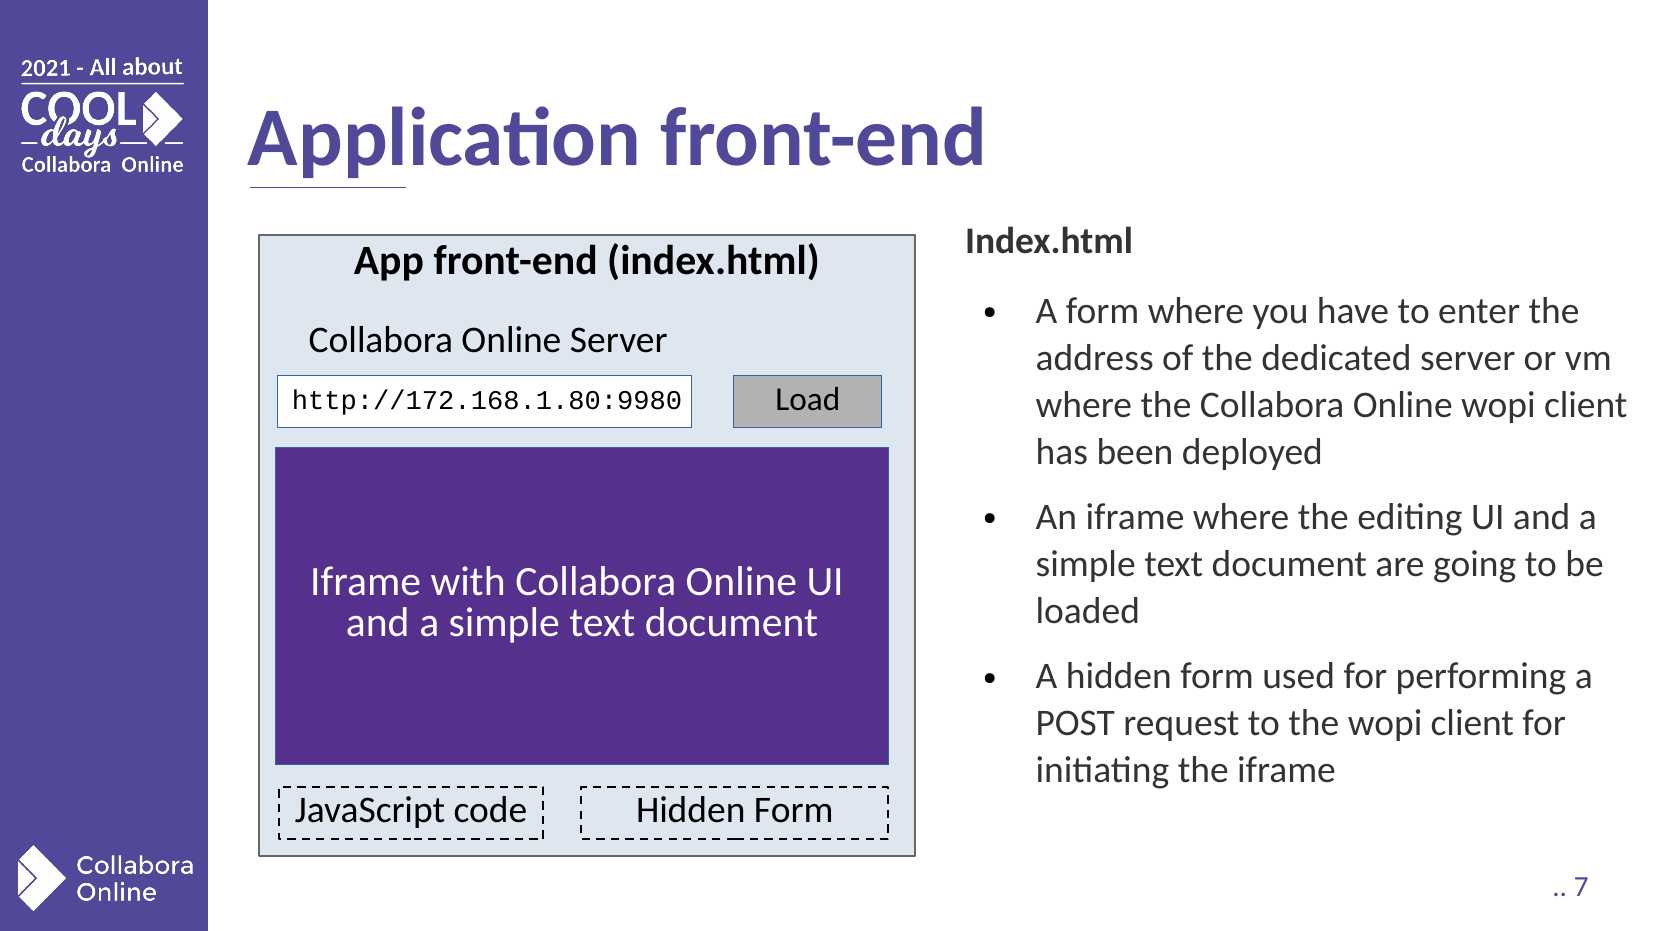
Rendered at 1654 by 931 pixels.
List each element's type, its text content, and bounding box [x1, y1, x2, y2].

list Index.html A form where you have to enter the address of the dedicated server or vm where the Collabora Online wopi client has been deployed An iframe where the editing UI and a simple text document are going to be loaded A hidden form used for performing a POST request to the wopi client for initiating the iframe [965, 215, 1634, 837]
text_box Collabora Online Server [282, 323, 695, 362]
picture [13, 840, 197, 916]
text_box Hidden Form [581, 786, 889, 839]
text_box JavaScript code [279, 786, 544, 839]
picture [21, 57, 184, 172]
text_box http://172.168.1.80:9980 [277, 375, 692, 428]
title Application front-end [247, 54, 1581, 186]
text_box Load [733, 375, 882, 428]
text_box Iframe with Collabora Online UI and a simple text document [275, 447, 889, 765]
text_box App front-end (index.html) [259, 235, 916, 856]
